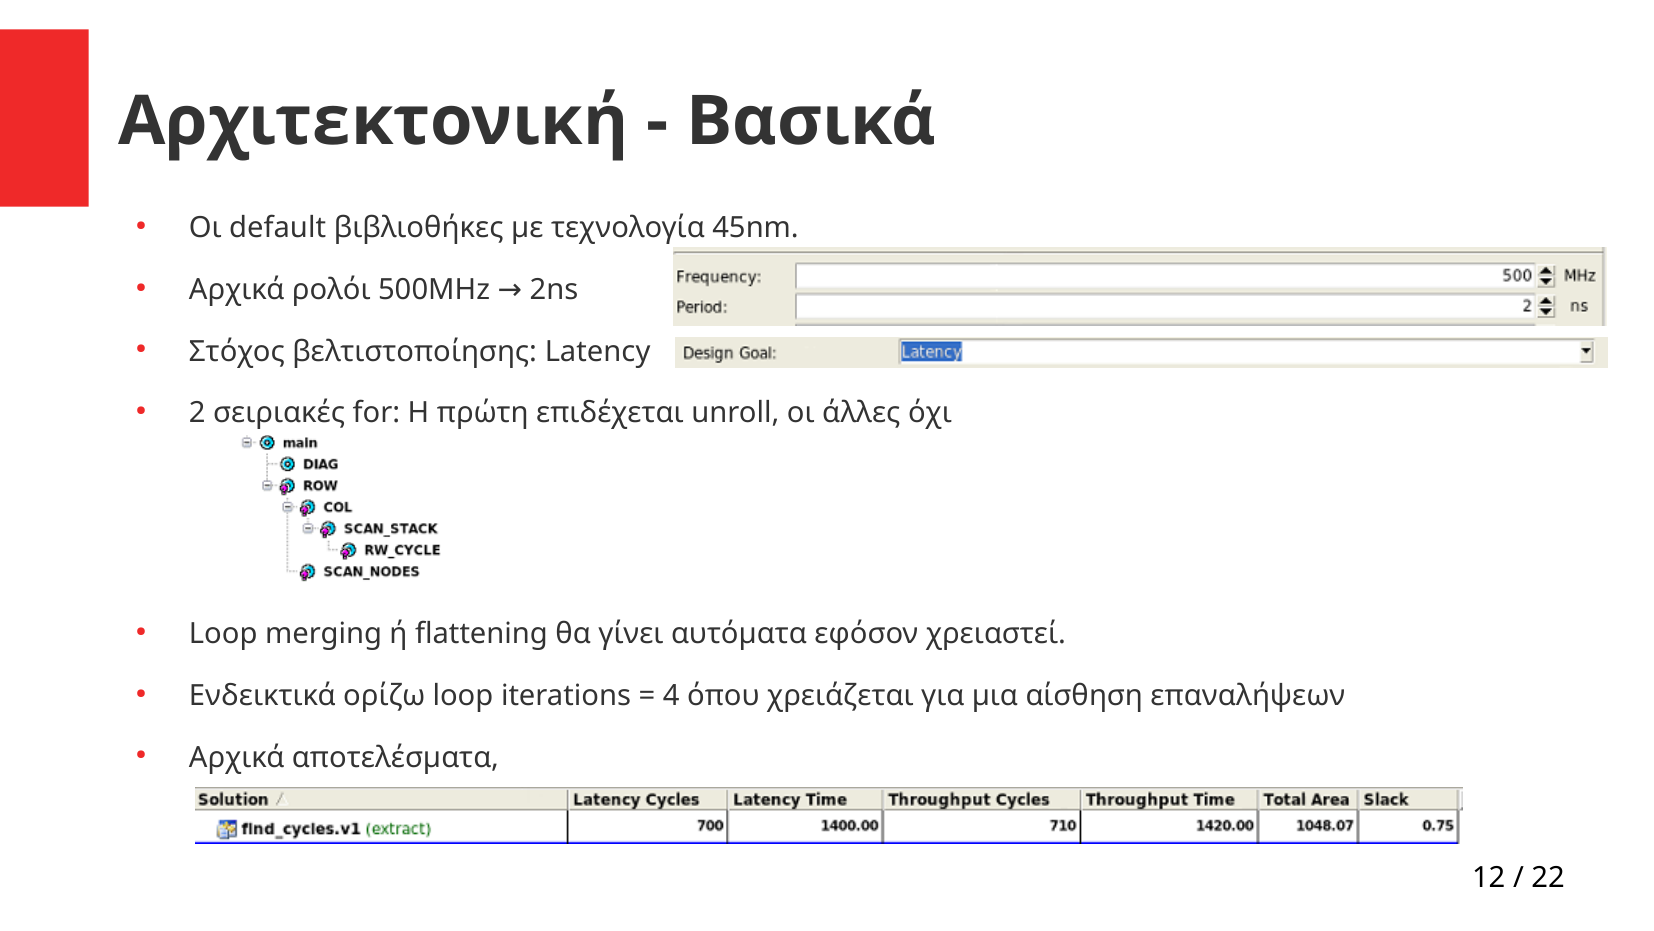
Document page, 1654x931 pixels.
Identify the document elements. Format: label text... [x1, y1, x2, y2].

title Αρχιτεκτονική - Βασικά [118, 29, 1595, 206]
picture [195, 787, 1463, 844]
picture [673, 247, 1607, 326]
picture [675, 337, 1608, 368]
list Οι default βιβλιοθήκες με τεχνολογία 45nm. Αρχικά ρολόι 500MHz → 2ns Στόχος βελτιστοποίησης: Latency 2 σειριακές for: Η πρώτη επιδέχεται unroll, οι άλλες όχι Loop merging ή flattening θα γίνει αυτόματα εφόσον χρειαστεί. Ενδεικτικά ορίζω loop iterations = 4 όπου χρειάζεται για μια αίσθηση επαναλήψεων Αρχικά αποτελέσματα, [118, 206, 1595, 768]
picture [225, 435, 449, 601]
